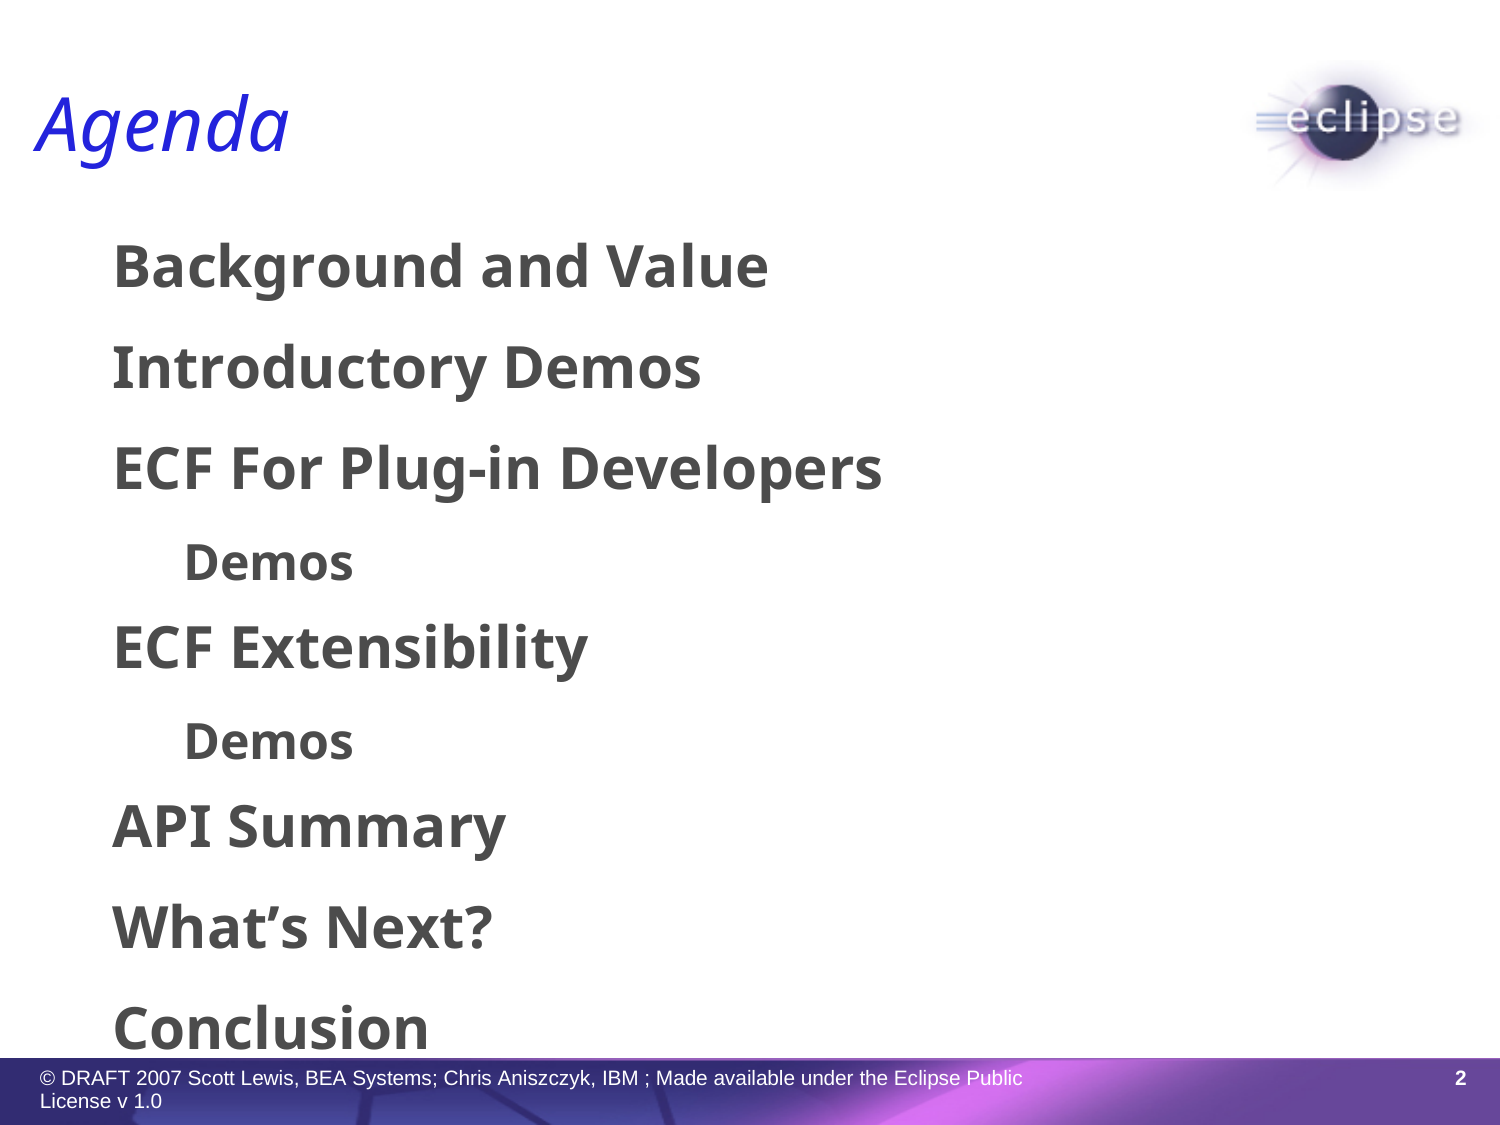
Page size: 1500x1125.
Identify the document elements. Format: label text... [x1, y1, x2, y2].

picture [1389, 1058, 1500, 1125]
picture [0, 1058, 112, 1125]
title Agenda [37, 78, 1234, 170]
picture [1222, 60, 1500, 191]
list Background and Value Introductory Demos ECF For Plug-in Developers Demos ECF Extensibility Demos API Summary What’s Next? Conclusion [112, 224, 1389, 1125]
